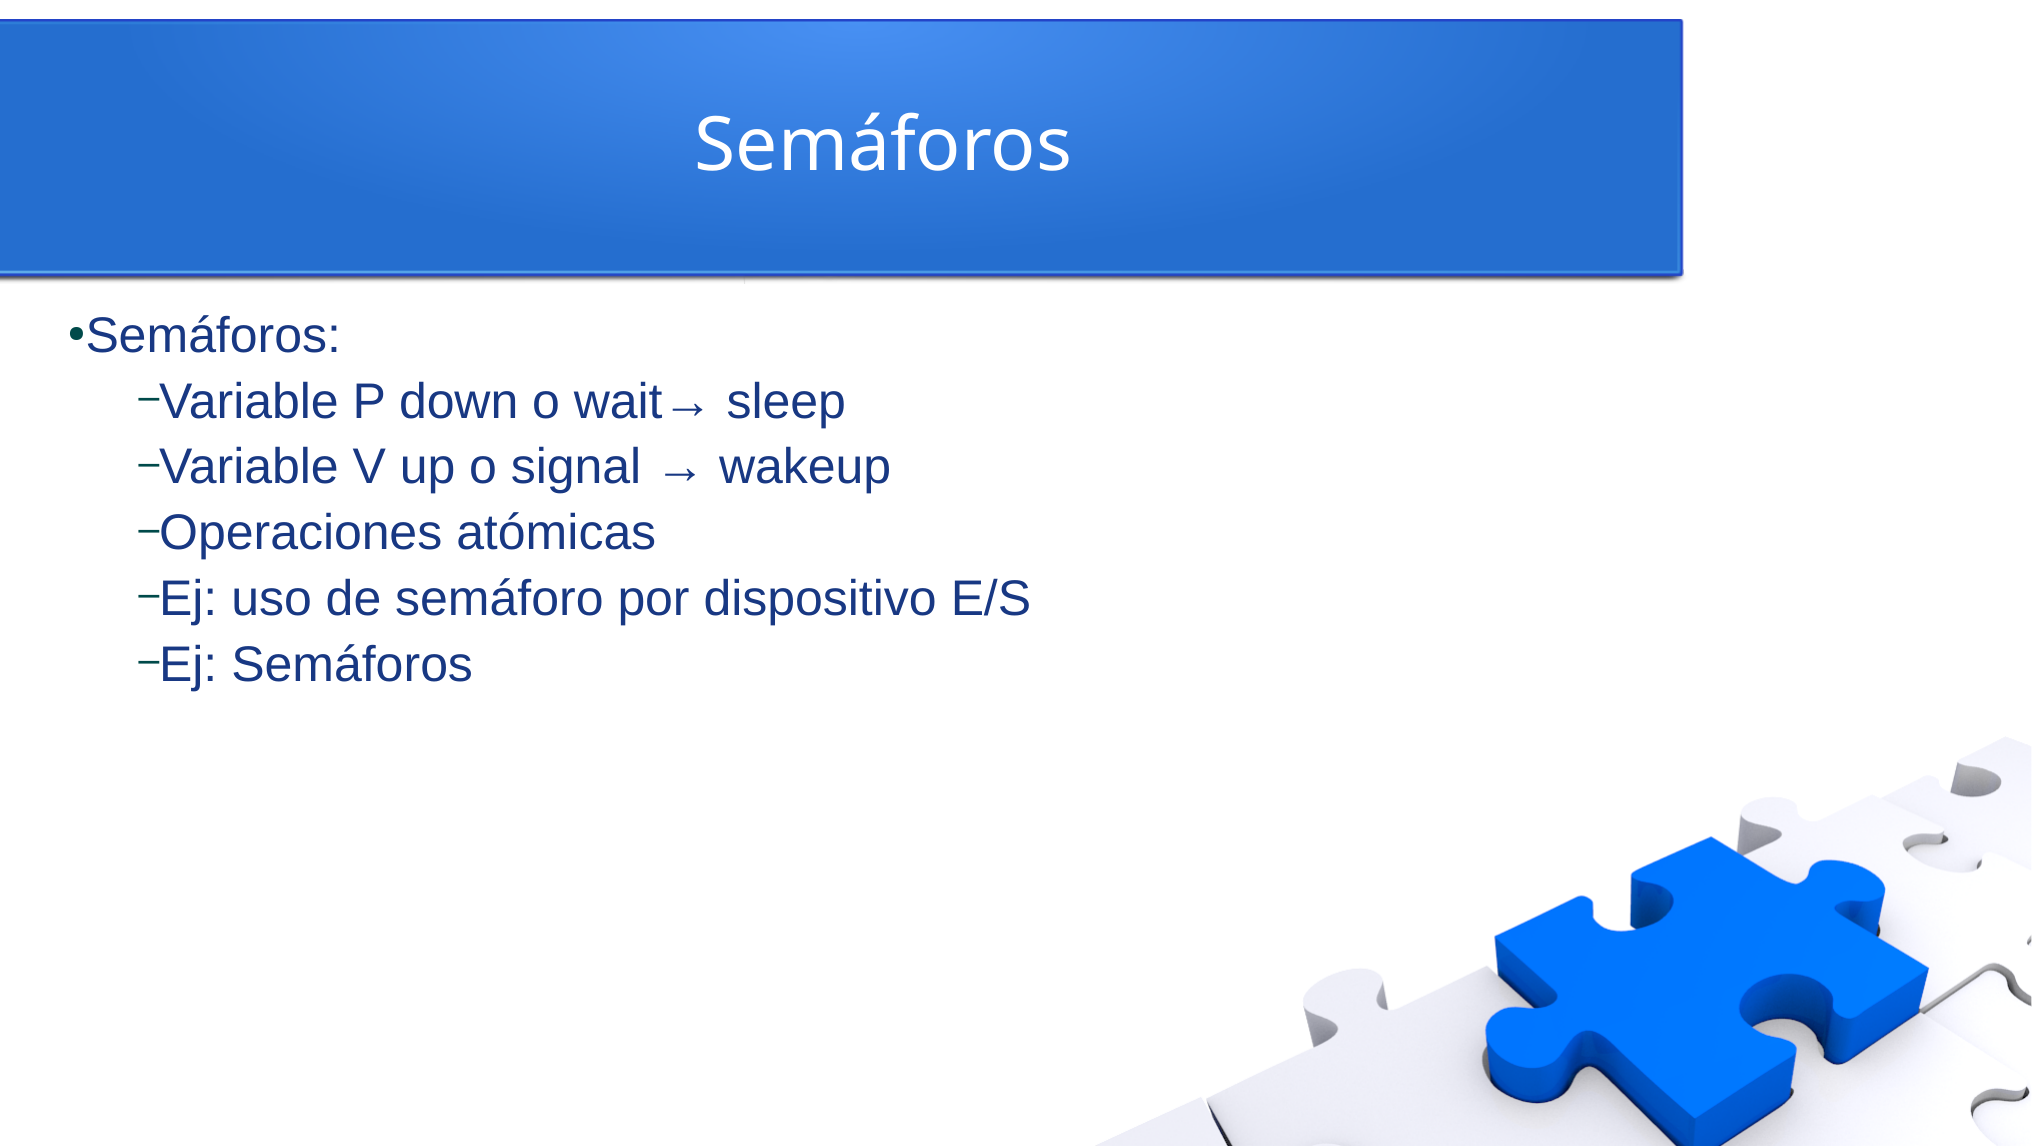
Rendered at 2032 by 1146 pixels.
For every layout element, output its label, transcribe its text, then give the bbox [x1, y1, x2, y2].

picture [1071, 605, 2032, 1146]
text_box Semáforos: Variable P down o wait→ sleep Variable V up o signal → wakeup Operaciones atómicas Ej: uso de semáforo por dispositivo E/S Ej: Semáforos [49, 307, 1382, 969]
title Semáforos [101, 45, 1666, 237]
picture [0, 19, 1689, 284]
